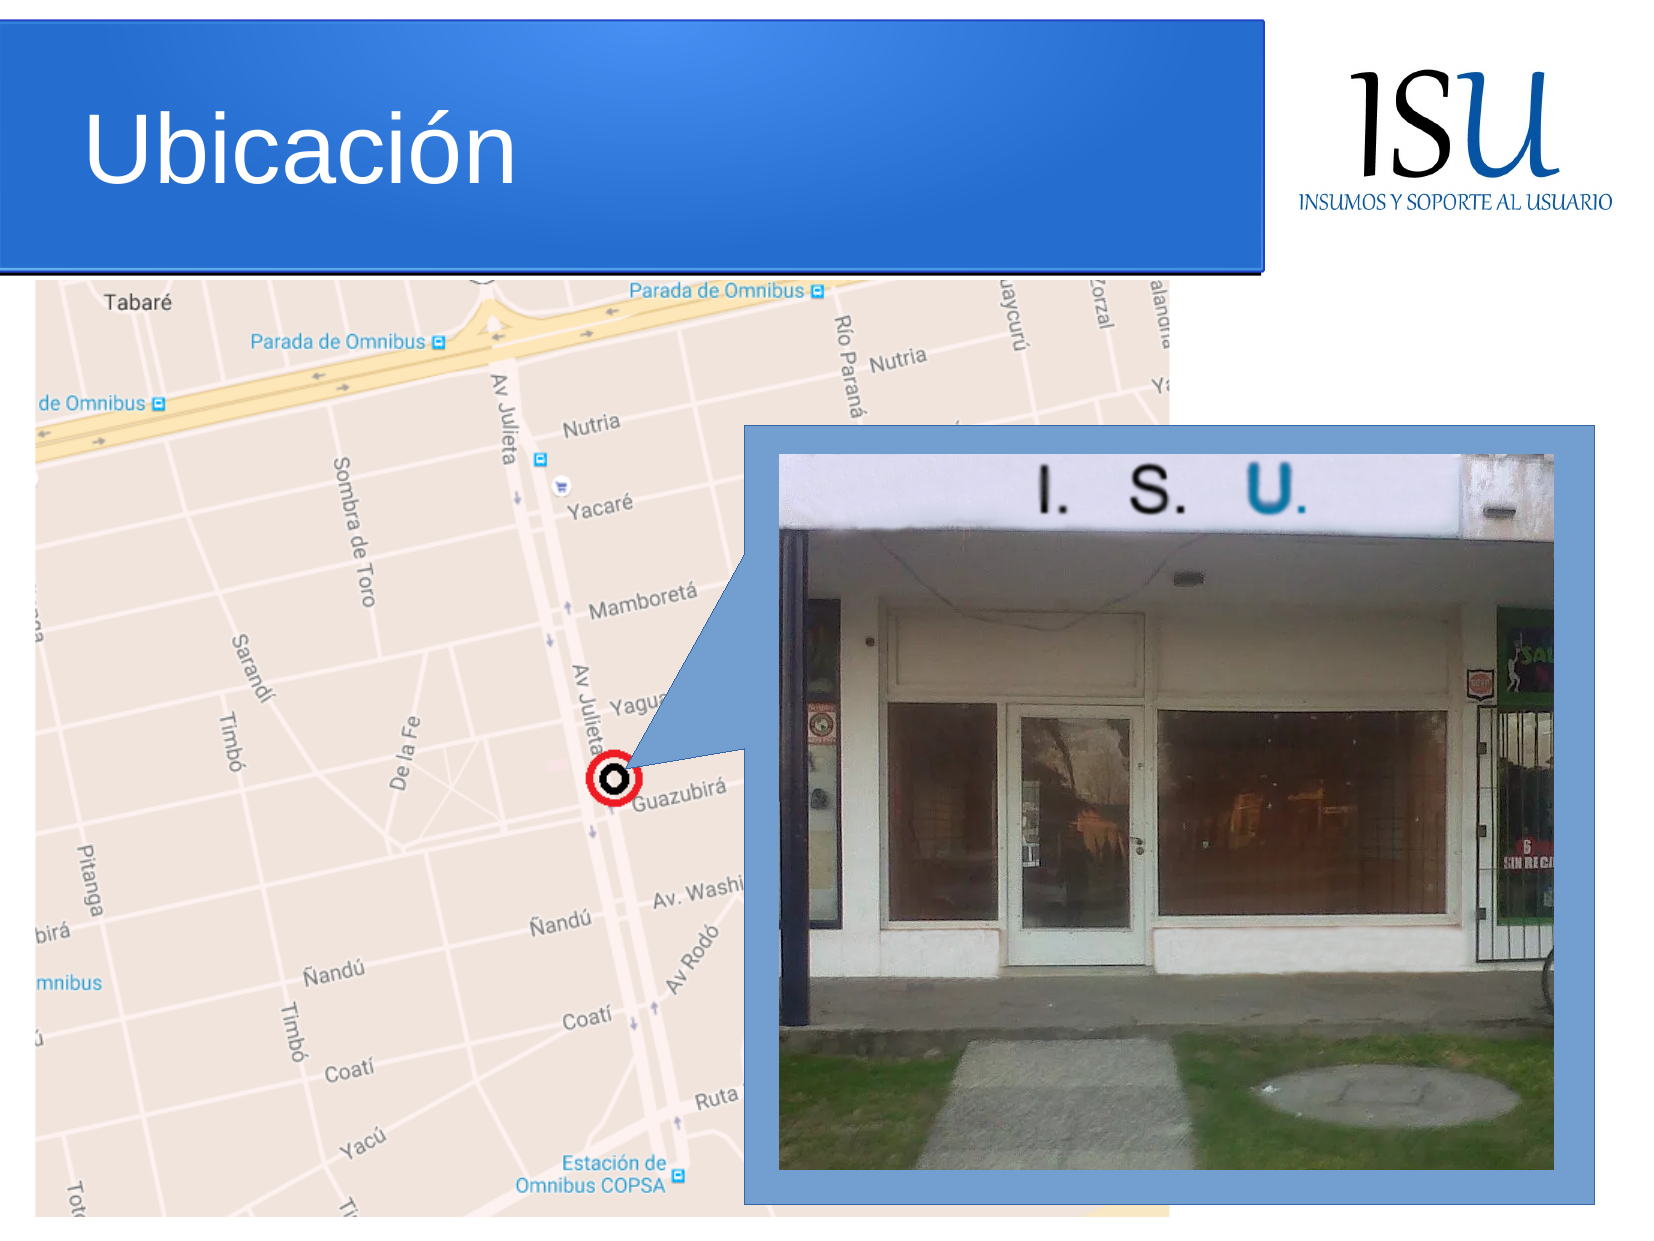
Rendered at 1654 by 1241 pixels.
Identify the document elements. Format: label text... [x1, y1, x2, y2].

title Ubicación [82, 47, 1235, 252]
text_box [624, 425, 1595, 1205]
picture [35, 280, 1170, 1217]
picture [1279, 38, 1636, 237]
picture [779, 454, 1554, 1170]
